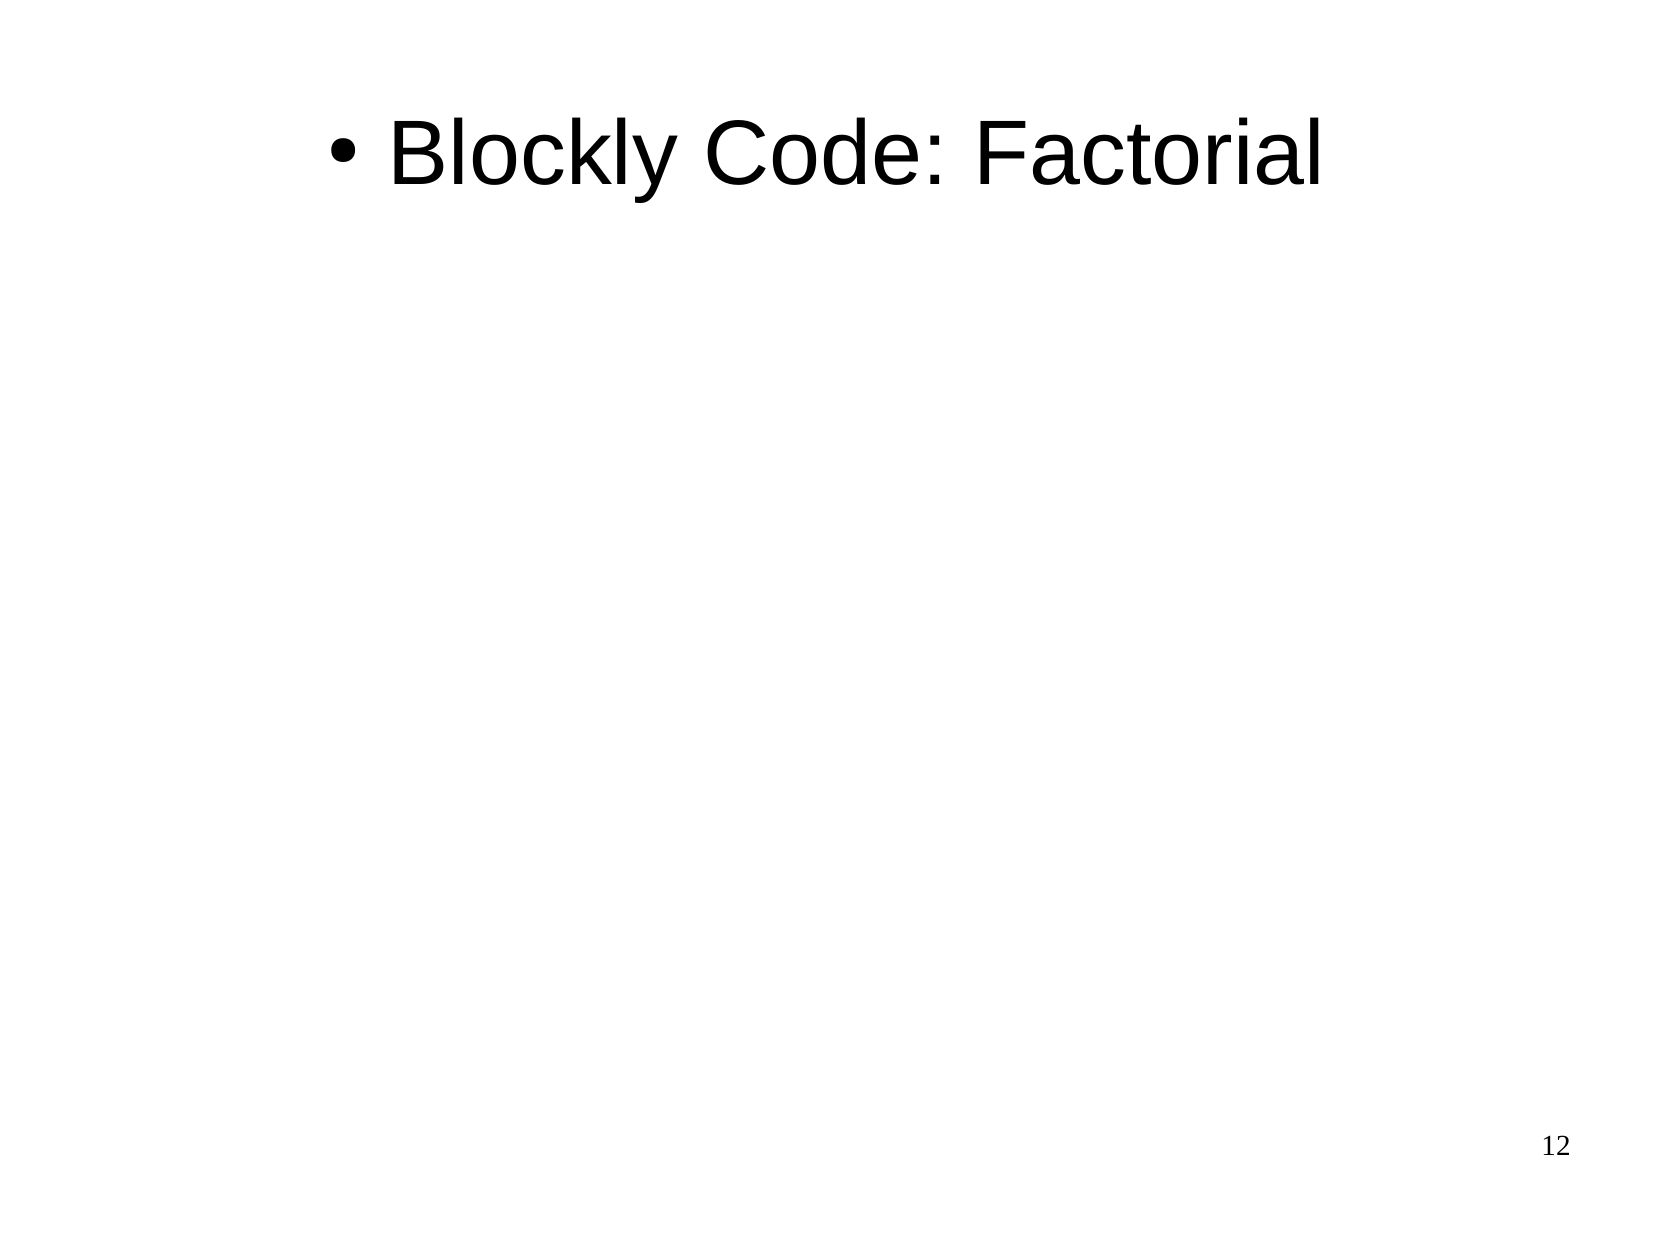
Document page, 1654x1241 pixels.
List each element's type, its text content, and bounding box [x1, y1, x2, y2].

title Blockly Code: Factorial [82, 49, 1571, 257]
